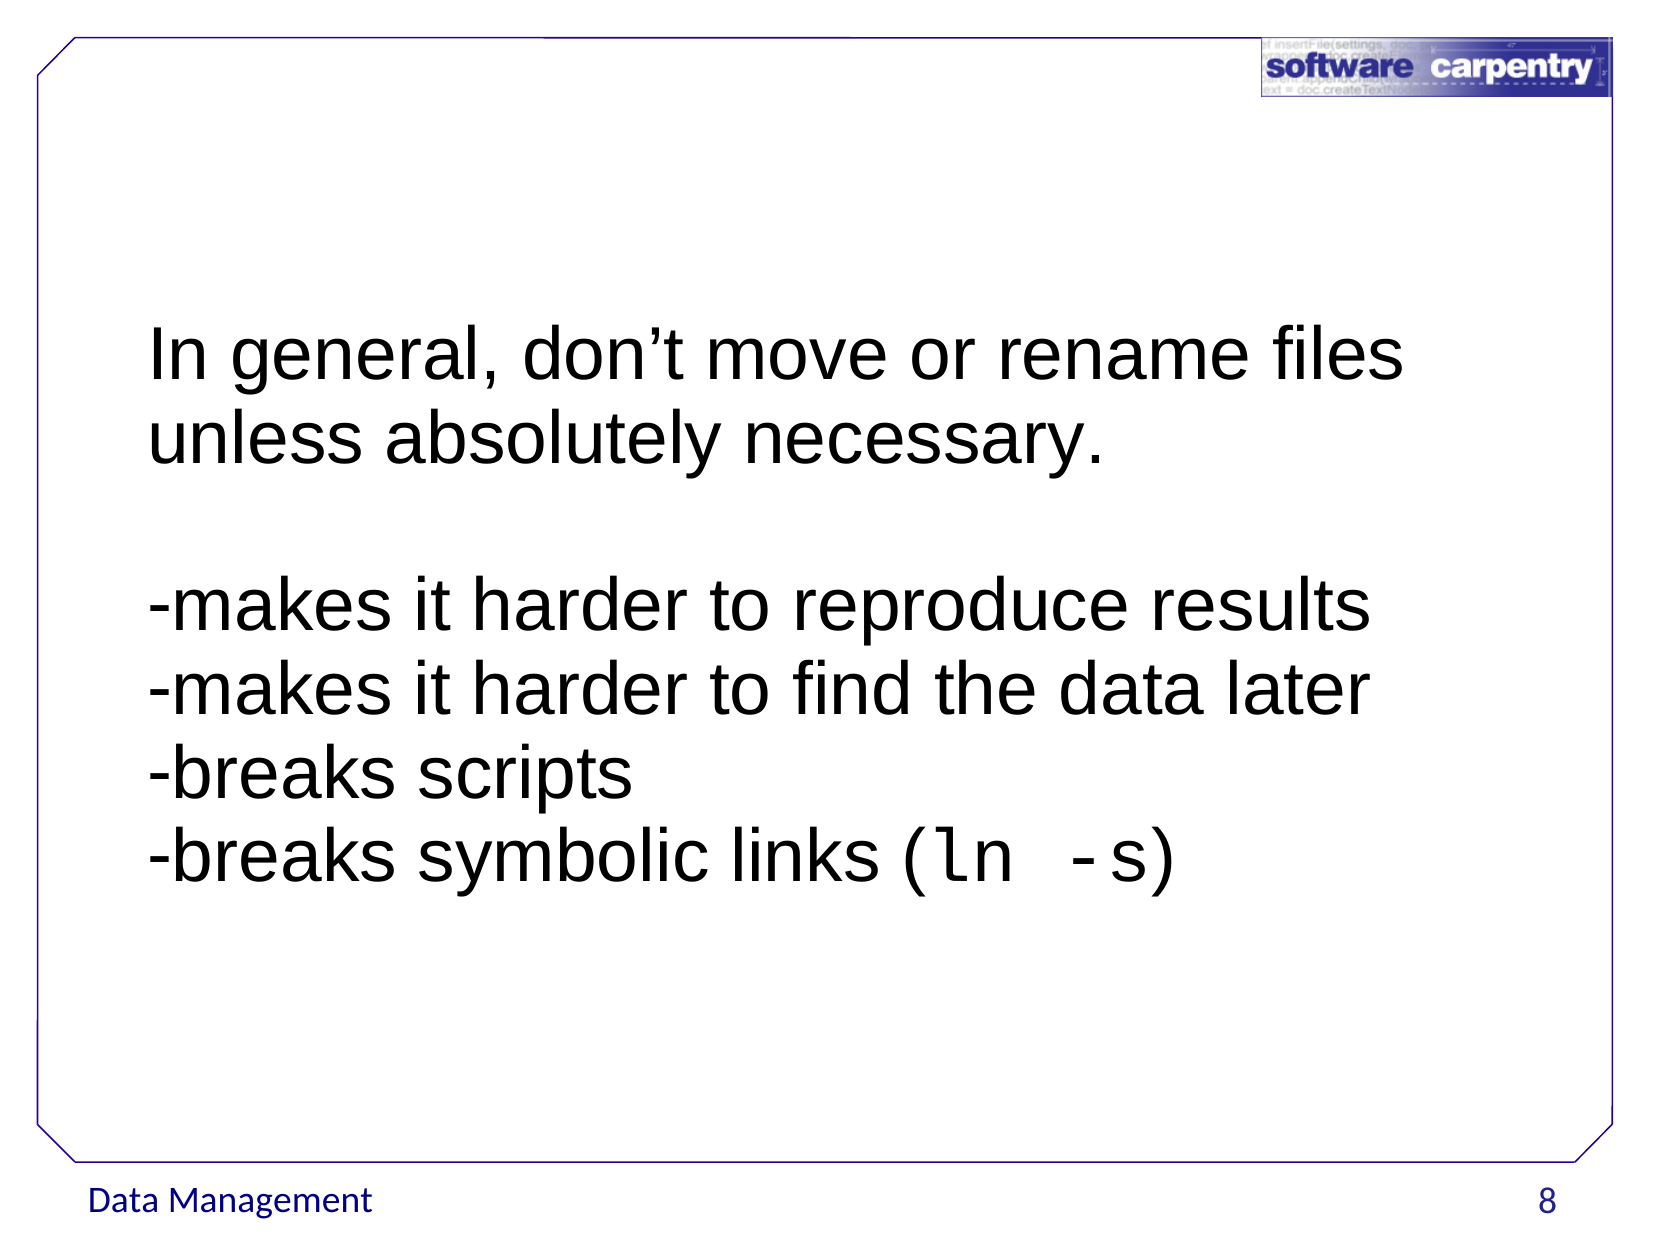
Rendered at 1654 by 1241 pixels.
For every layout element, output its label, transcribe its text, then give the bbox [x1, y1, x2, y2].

picture [1261, 37, 1613, 97]
text_box In general, don’t move or rename files unless absolutely necessary. makes it harder to reproduce results makes it harder to find the data later breaks scripts breaks symbolic links (ln -s) [132, 305, 1564, 907]
text_box <number> [1185, 1168, 1572, 1235]
